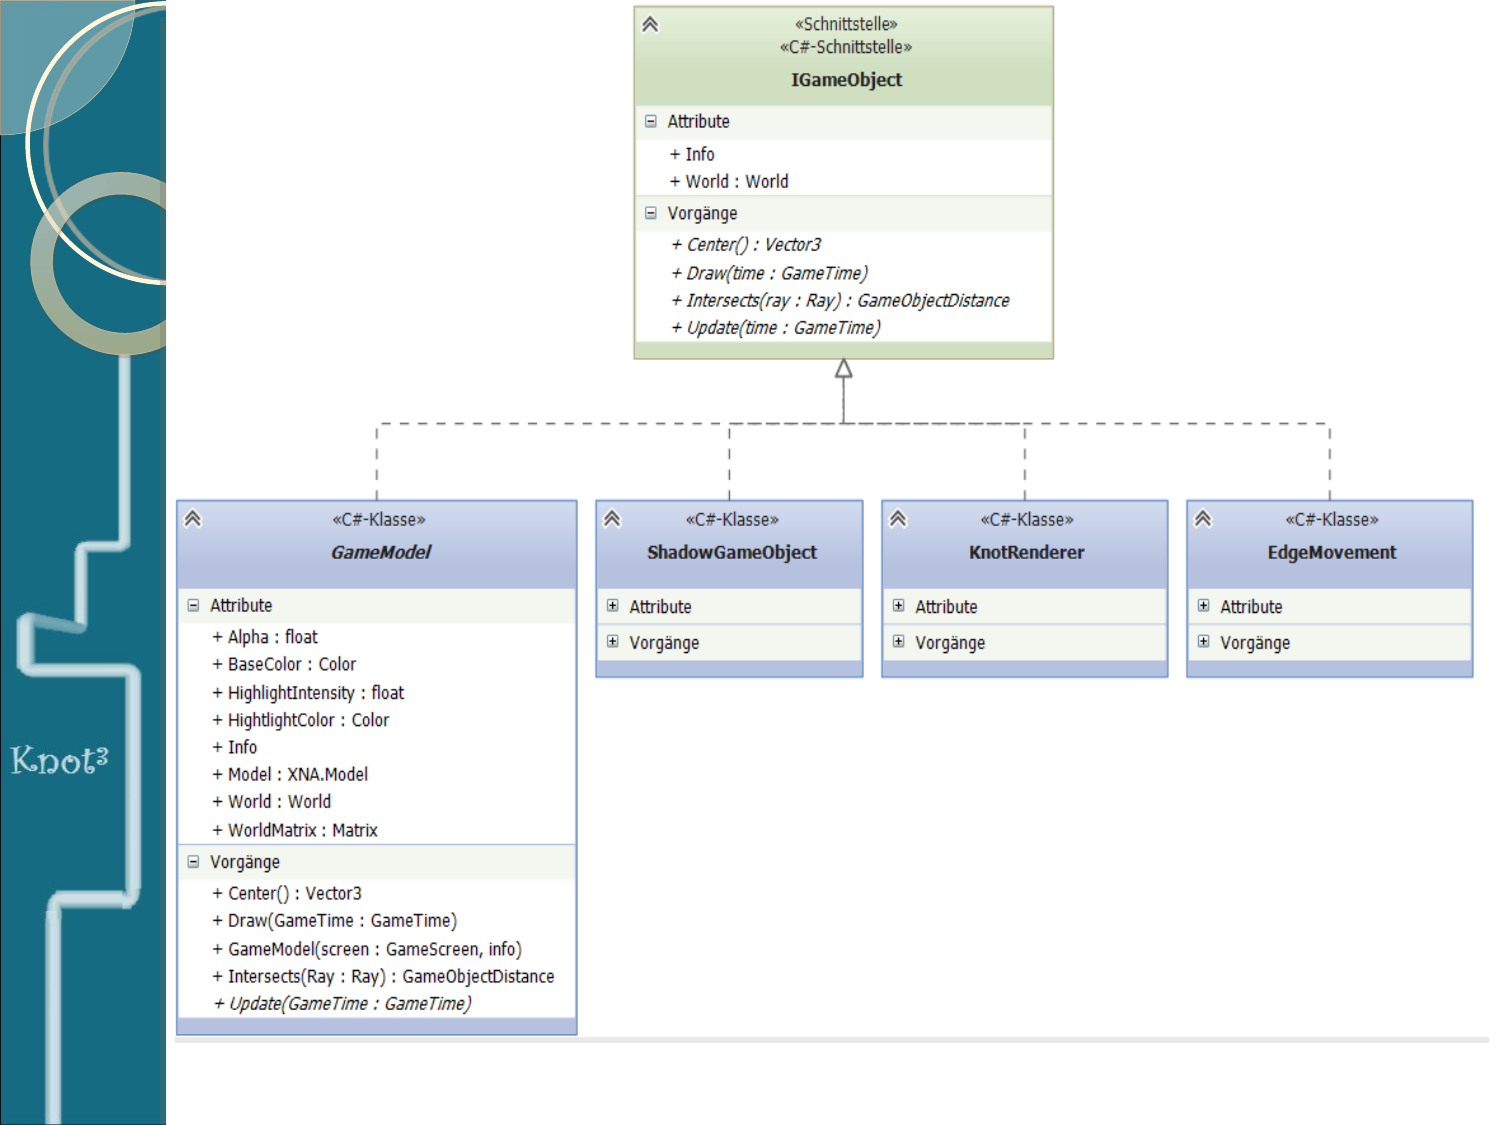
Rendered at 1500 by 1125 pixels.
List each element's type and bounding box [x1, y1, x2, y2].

picture [136, 0, 166, 4]
picture [0, 11, 166, 1125]
text_box [175, 0, 1489, 1044]
